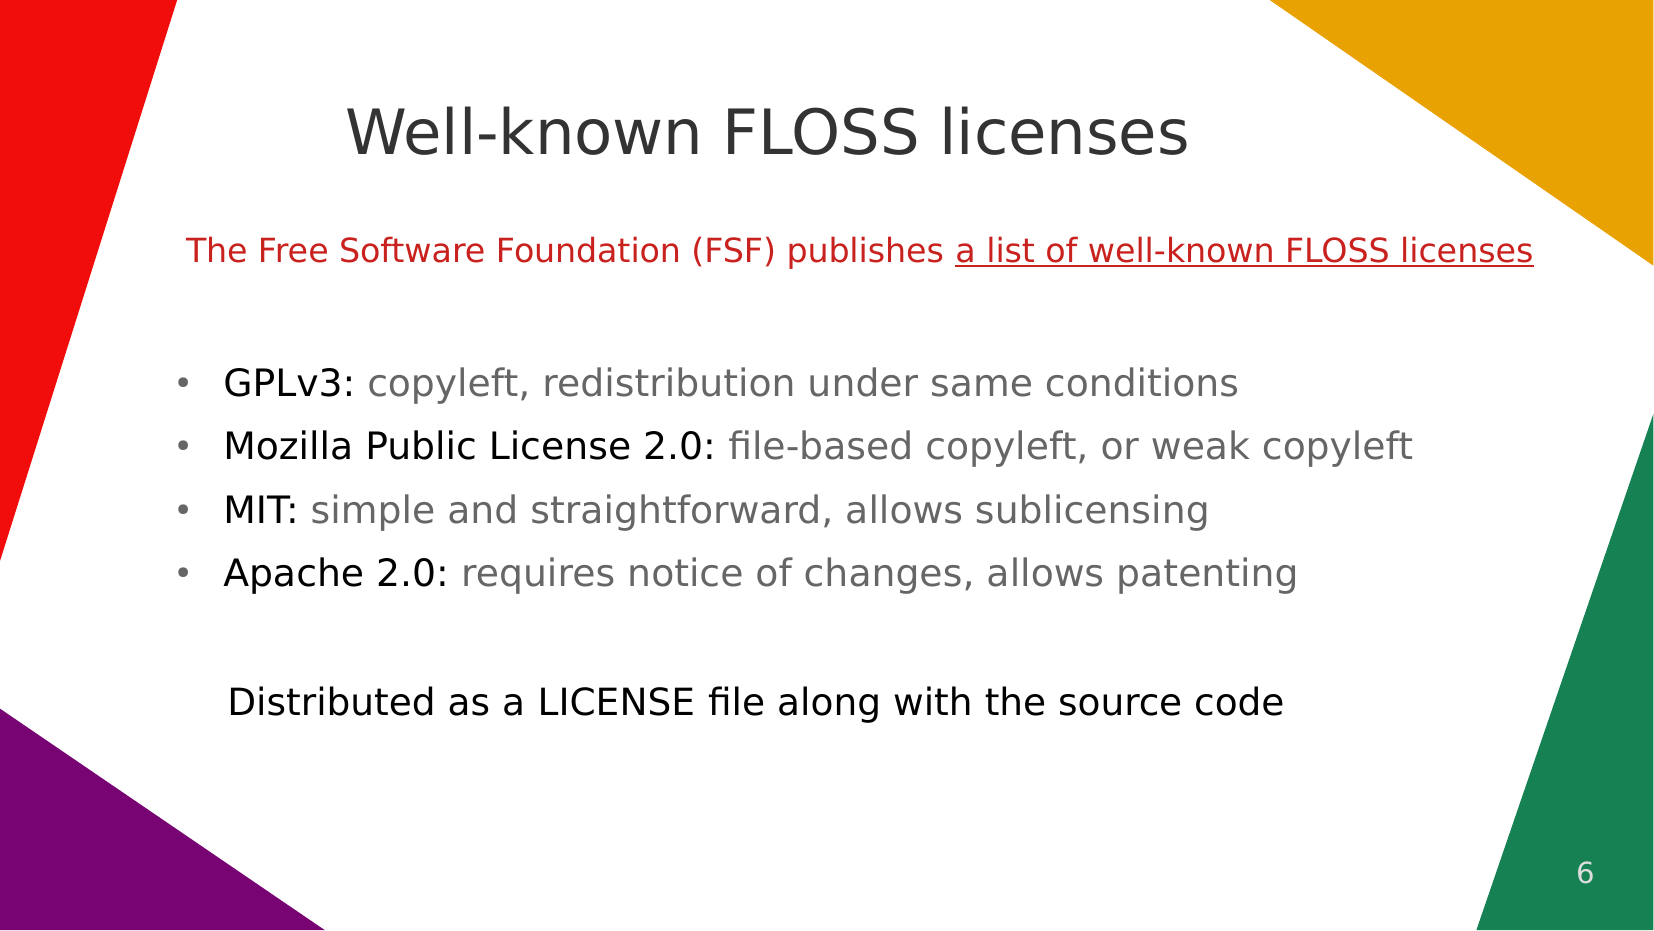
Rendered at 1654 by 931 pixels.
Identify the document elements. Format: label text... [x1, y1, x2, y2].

text_box The Free Software Foundation (FSF) publishes a list of well-known FLOSS licenses [171, 224, 1560, 317]
text_box Distributed as a LICENSE file along with the source code [212, 673, 1601, 776]
list GPLv3: copyleft, redistribution under same conditions Mozilla Public License 2.0: file-based copyleft, or weak copyleft MIT: simple and straightforward, allows sublicensing Apache 2.0: requires notice of changes, allows patenting [160, 290, 1577, 603]
title Well-known FLOSS licenses [59, 59, 1477, 207]
